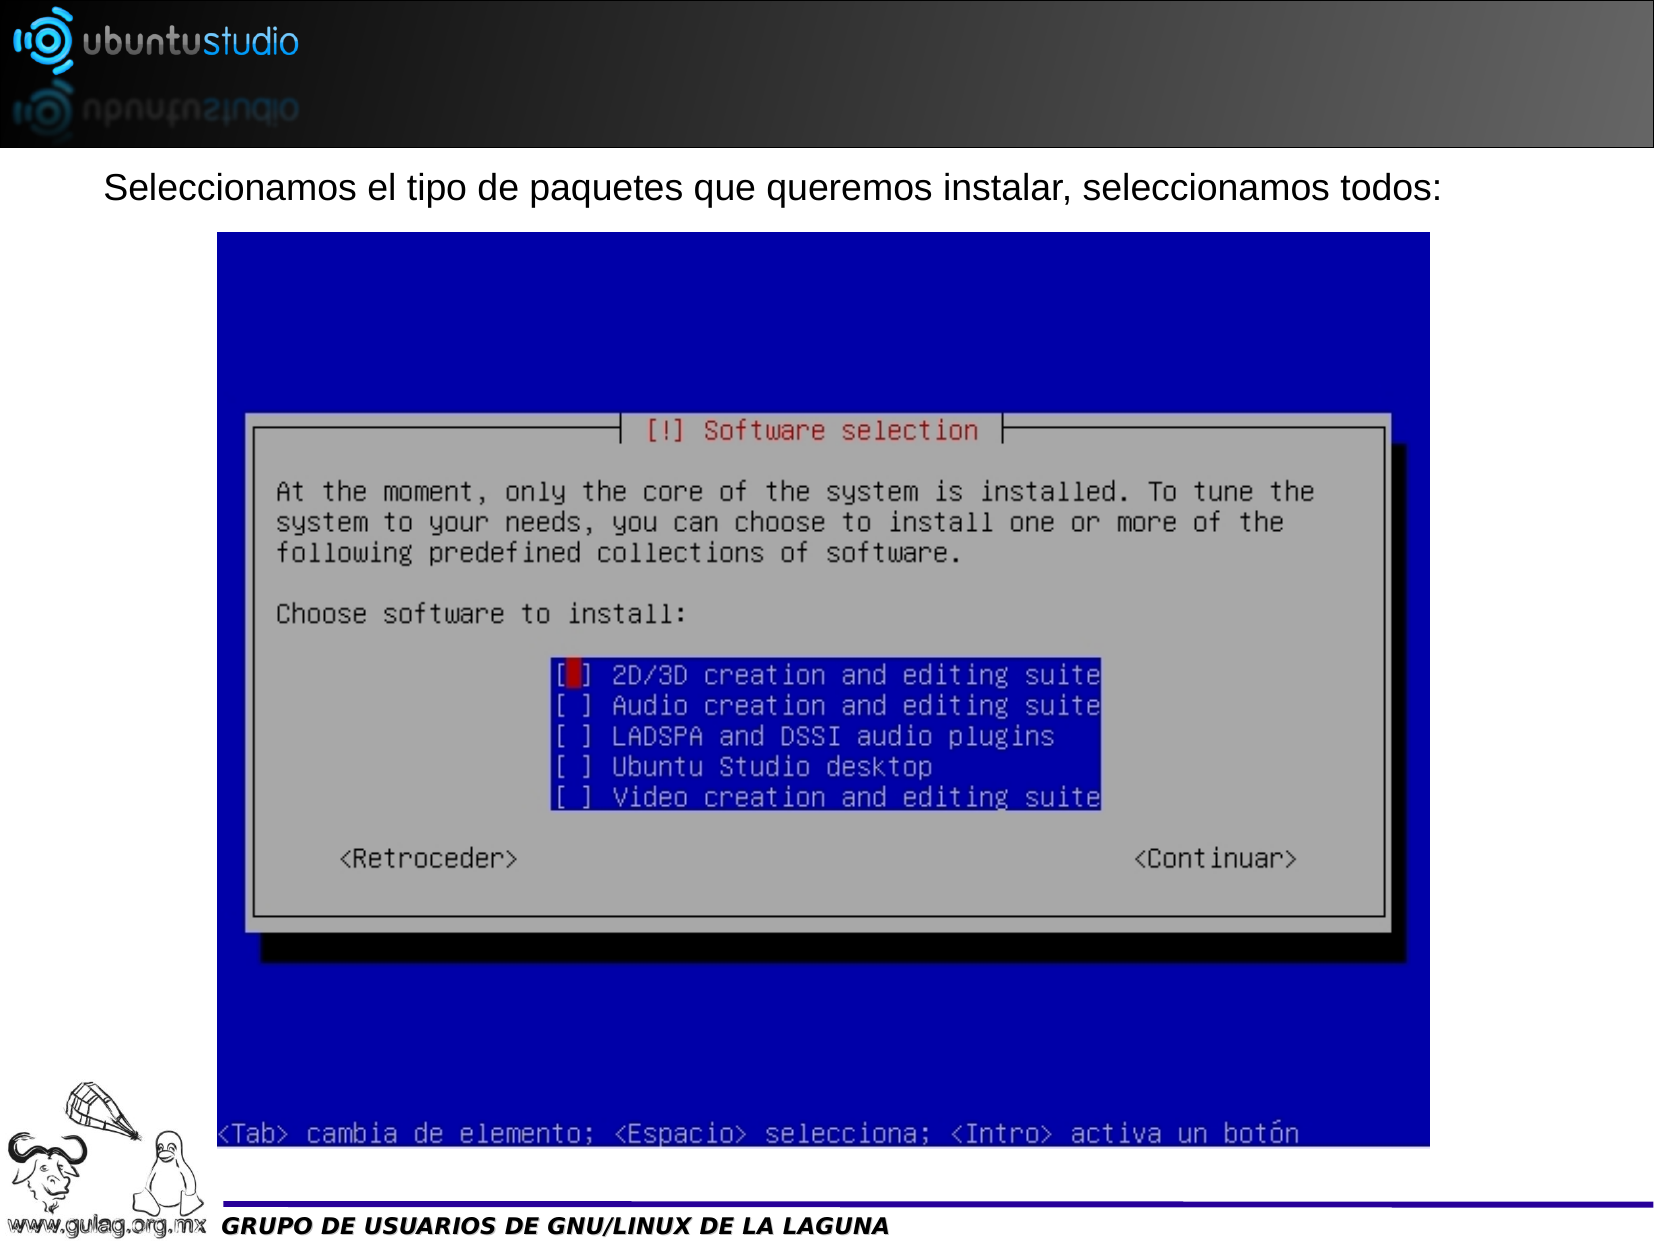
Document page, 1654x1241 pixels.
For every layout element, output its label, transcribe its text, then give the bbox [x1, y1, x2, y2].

picture [217, 232, 1430, 1149]
text_box GRUPO DE USUARIOS DE GNU/LINUX DE LA LAGUNA [207, 1205, 906, 1241]
text_box Seleccionamos el tipo de paquetes que queremos instalar, seleccionamos todos: [88, 159, 1576, 278]
picture [5, 1079, 207, 1241]
text_box [0, 0, 1654, 148]
picture [11, 5, 300, 148]
